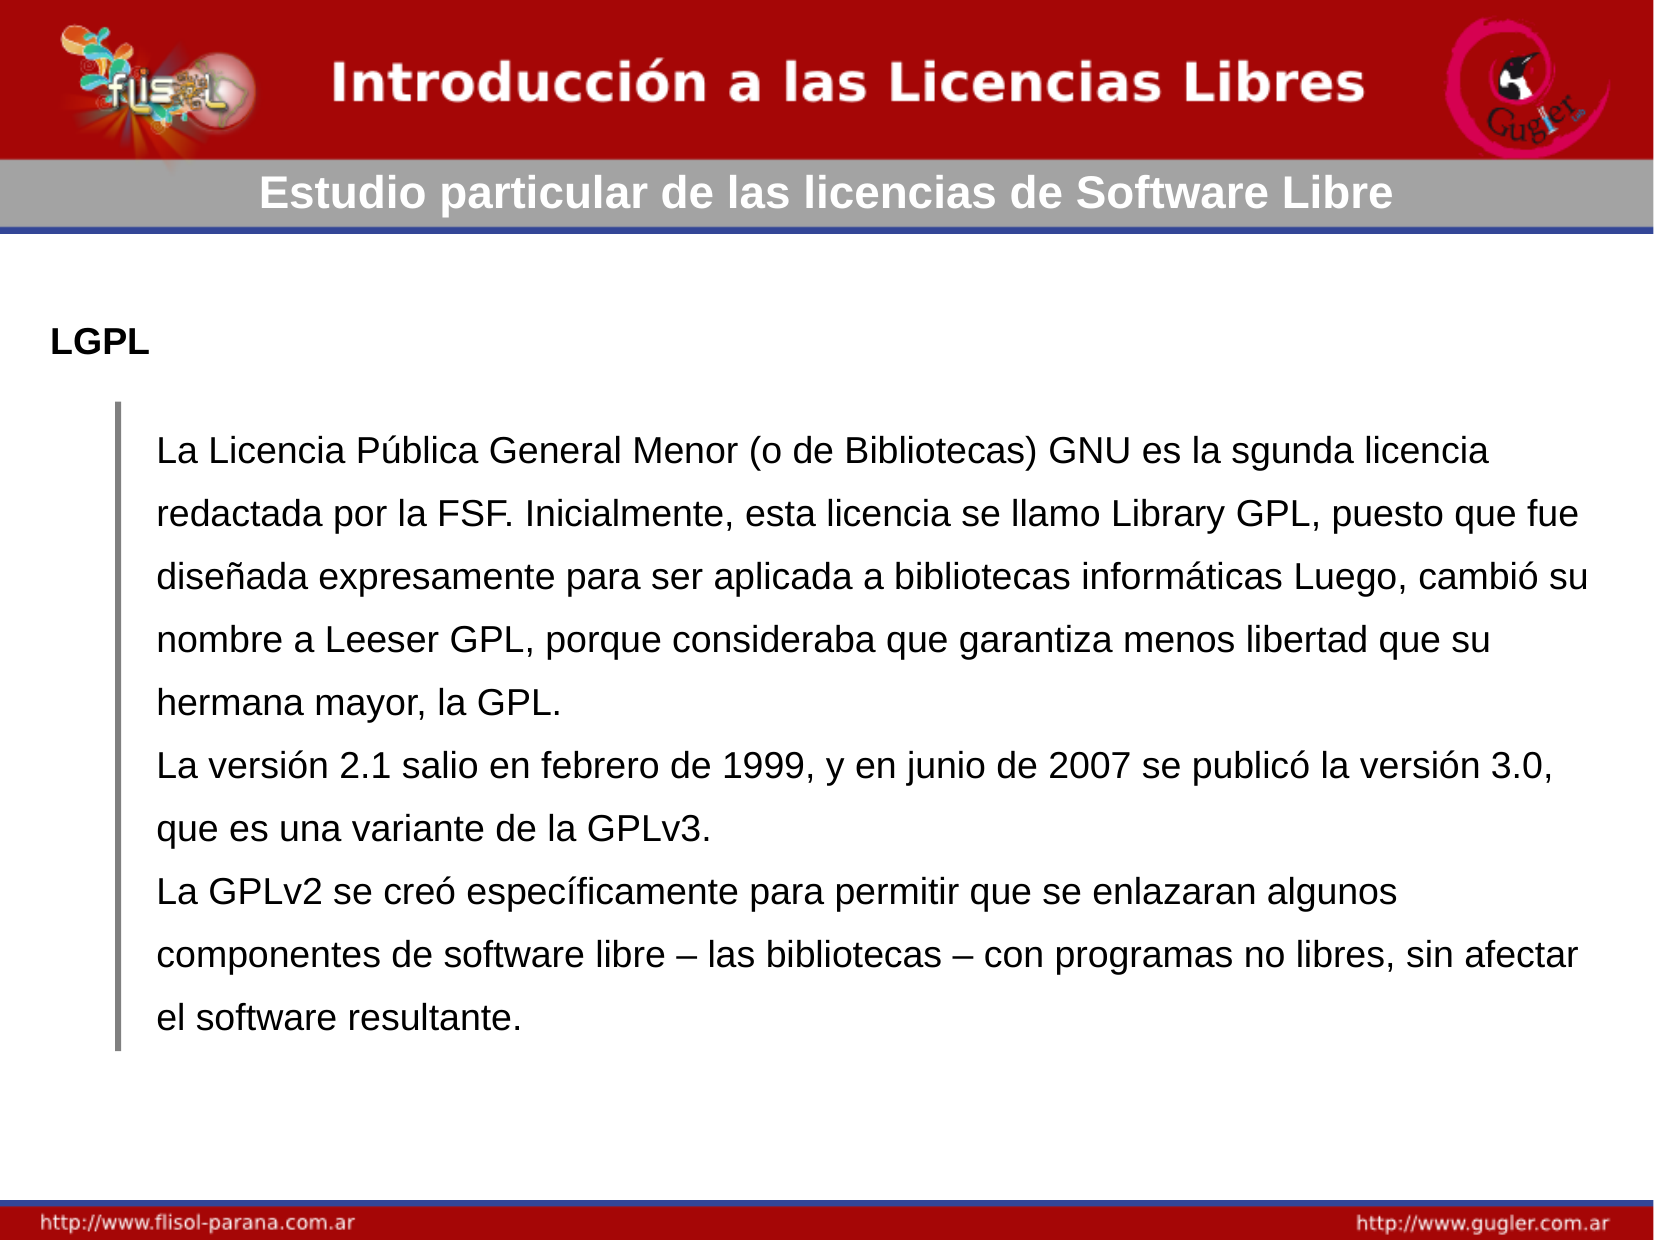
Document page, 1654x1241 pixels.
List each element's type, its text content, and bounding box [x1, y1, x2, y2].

picture [0, 0, 1654, 159]
picture [0, 226, 1654, 234]
text_box LGPL [35, 312, 1619, 370]
text_box La Licencia Pública General Menor (o de Bibliotecas) GNU es la sgunda licencia redactada por la FSF. Inicialmente, esta licencia se llamo Library GPL, puesto que fue diseñada expresamente para ser aplicada a bibliotecas informáticas Luego, cambió su nombre a Leeser GPL, porque consideraba que garantiza menos libertad que su hermana mayor, la GPL. La versión 2.1 salio en febrero de 1999, y en junio de 2007 se publicó la versión 3.0, que es una variante de la GPLv3. La GPLv2 se creó específicamente para permitir que se enlazaran algunos componentes de software libre – las bibliotecas – con programas no libres, sin afectar el software resultante. [141, 401, 1630, 1025]
picture [0, 1200, 1654, 1241]
text_box Estudio particular de las licencias de Software Libre [0, 159, 1654, 226]
